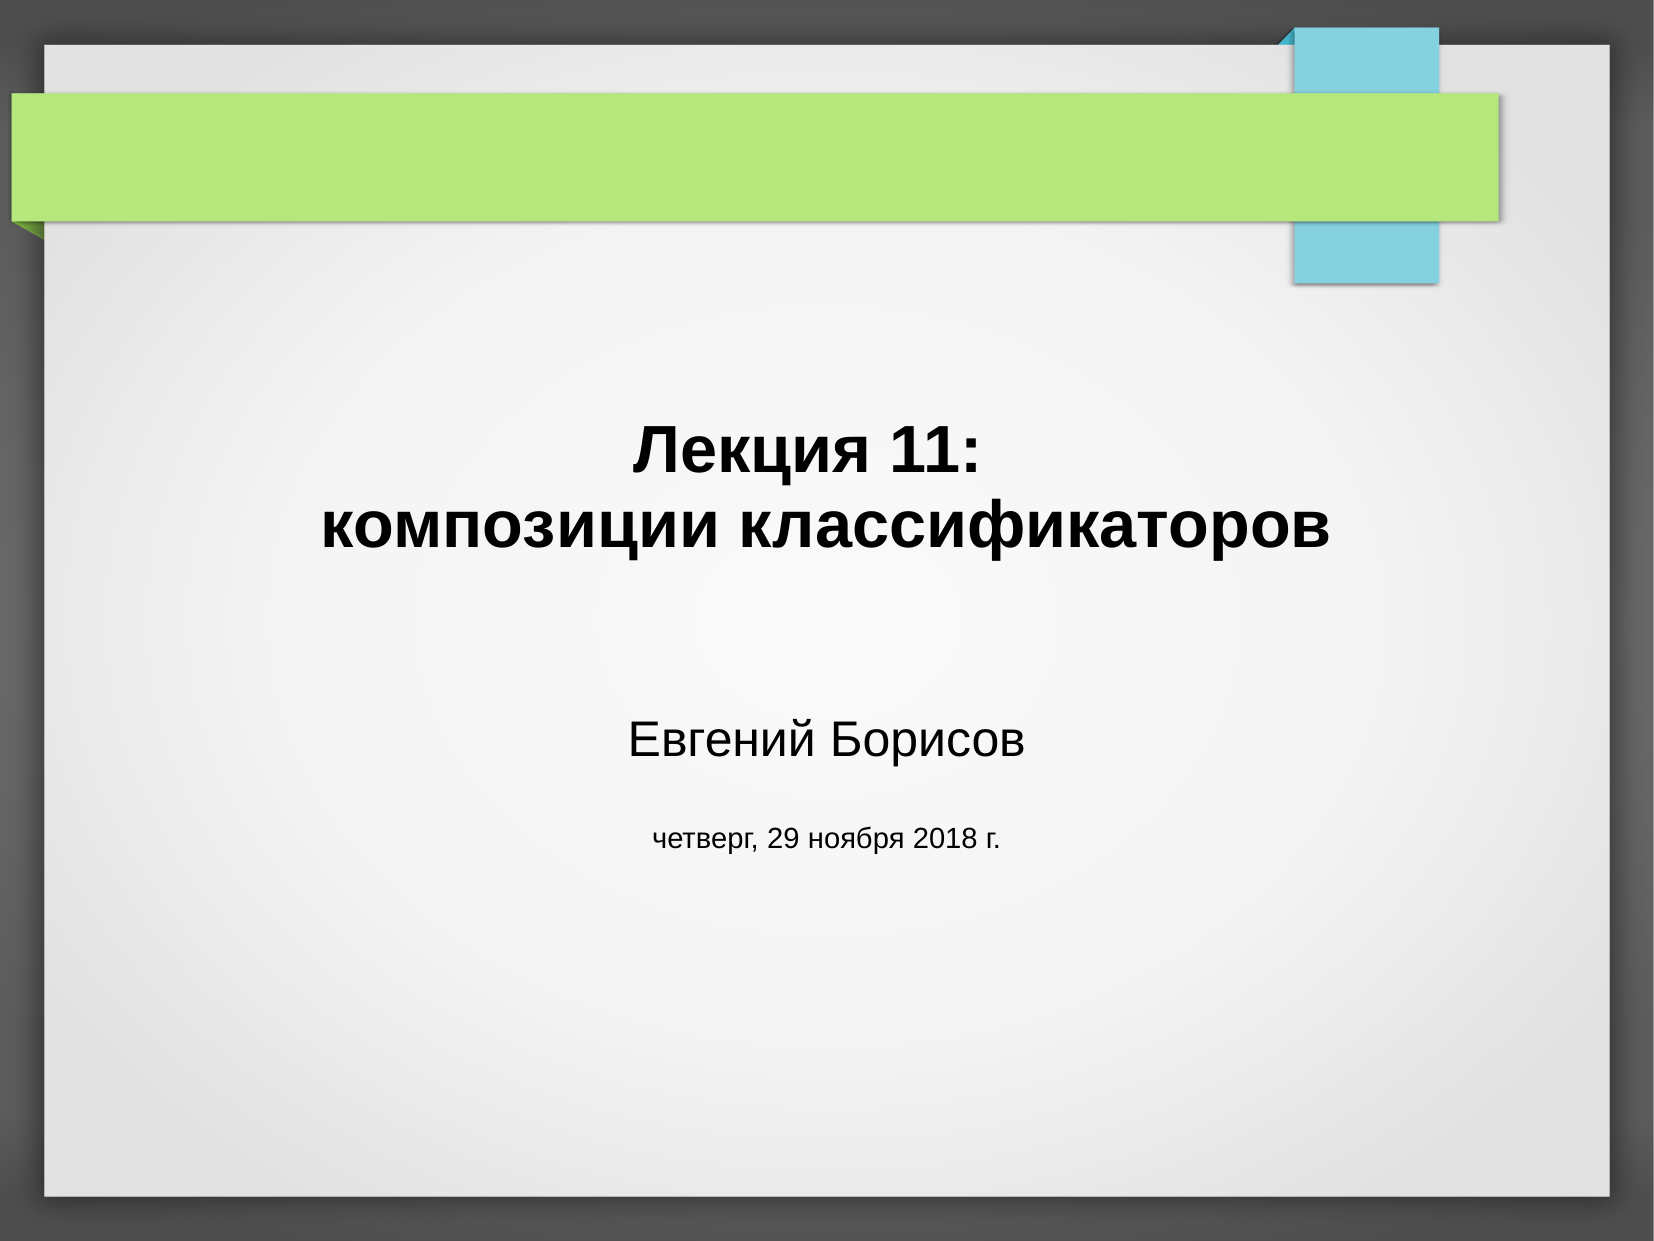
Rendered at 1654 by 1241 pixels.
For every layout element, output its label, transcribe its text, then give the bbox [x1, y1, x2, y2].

picture [0, 0, 1654, 1241]
subtitle Лекция 11: композиции классификаторов Евгений Борисов четверг, 29 ноября 2018 г. [82, 290, 1571, 1010]
